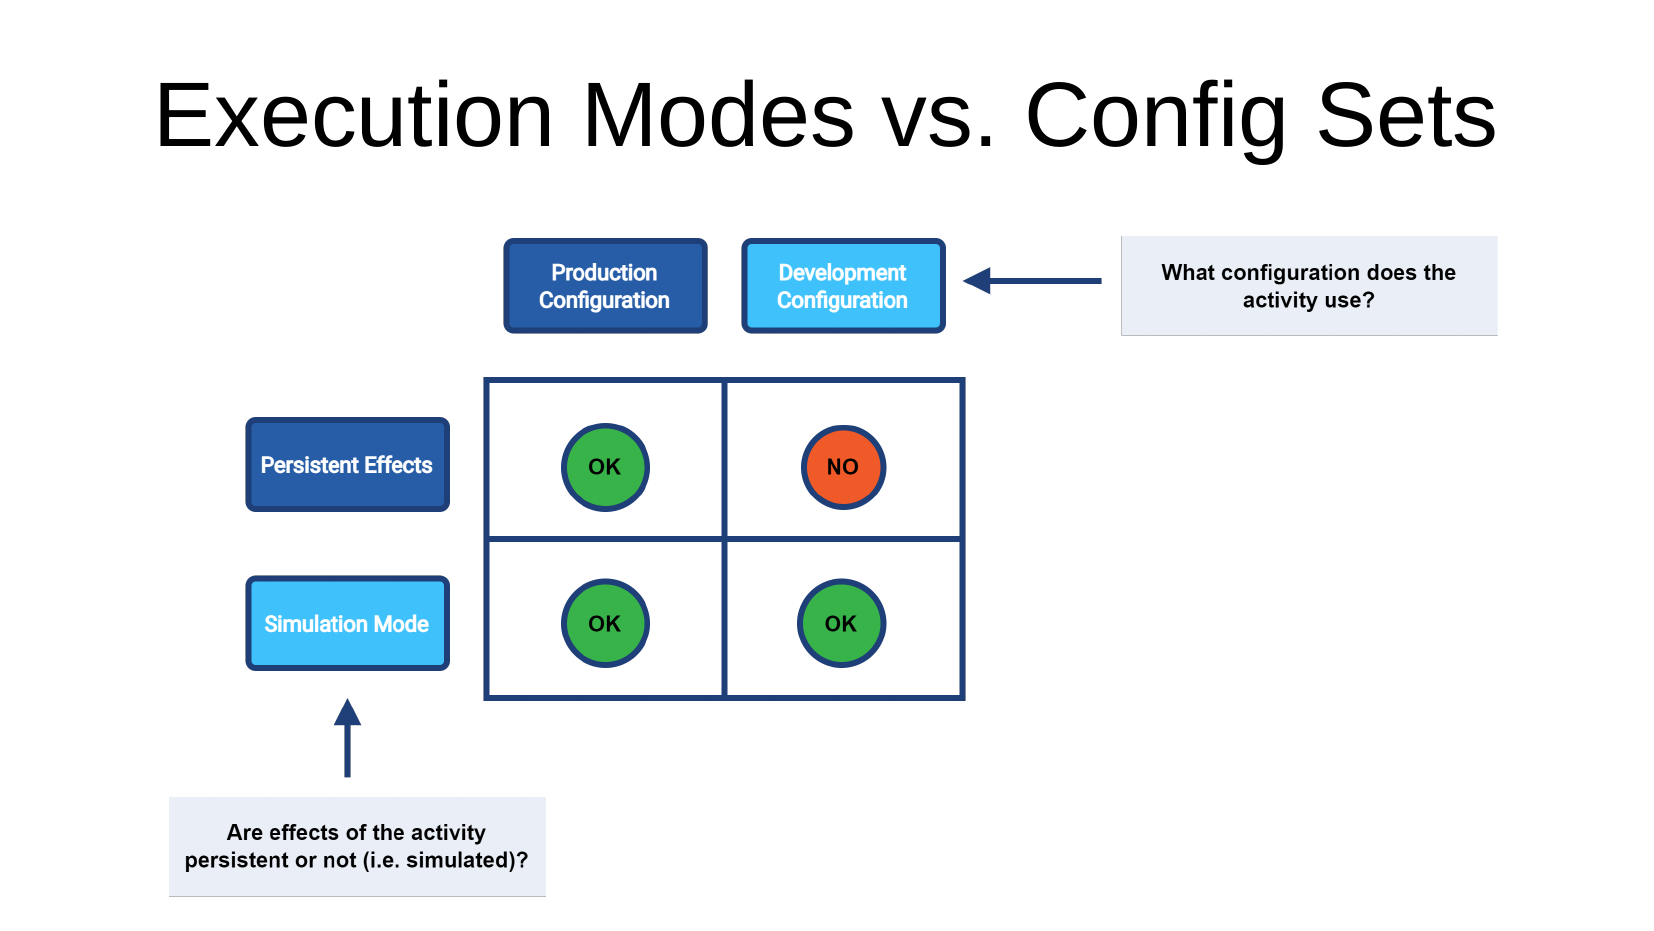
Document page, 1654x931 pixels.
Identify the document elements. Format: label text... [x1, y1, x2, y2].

title Execution Modes vs. Config Sets [82, 37, 1571, 193]
picture [146, 214, 1519, 919]
